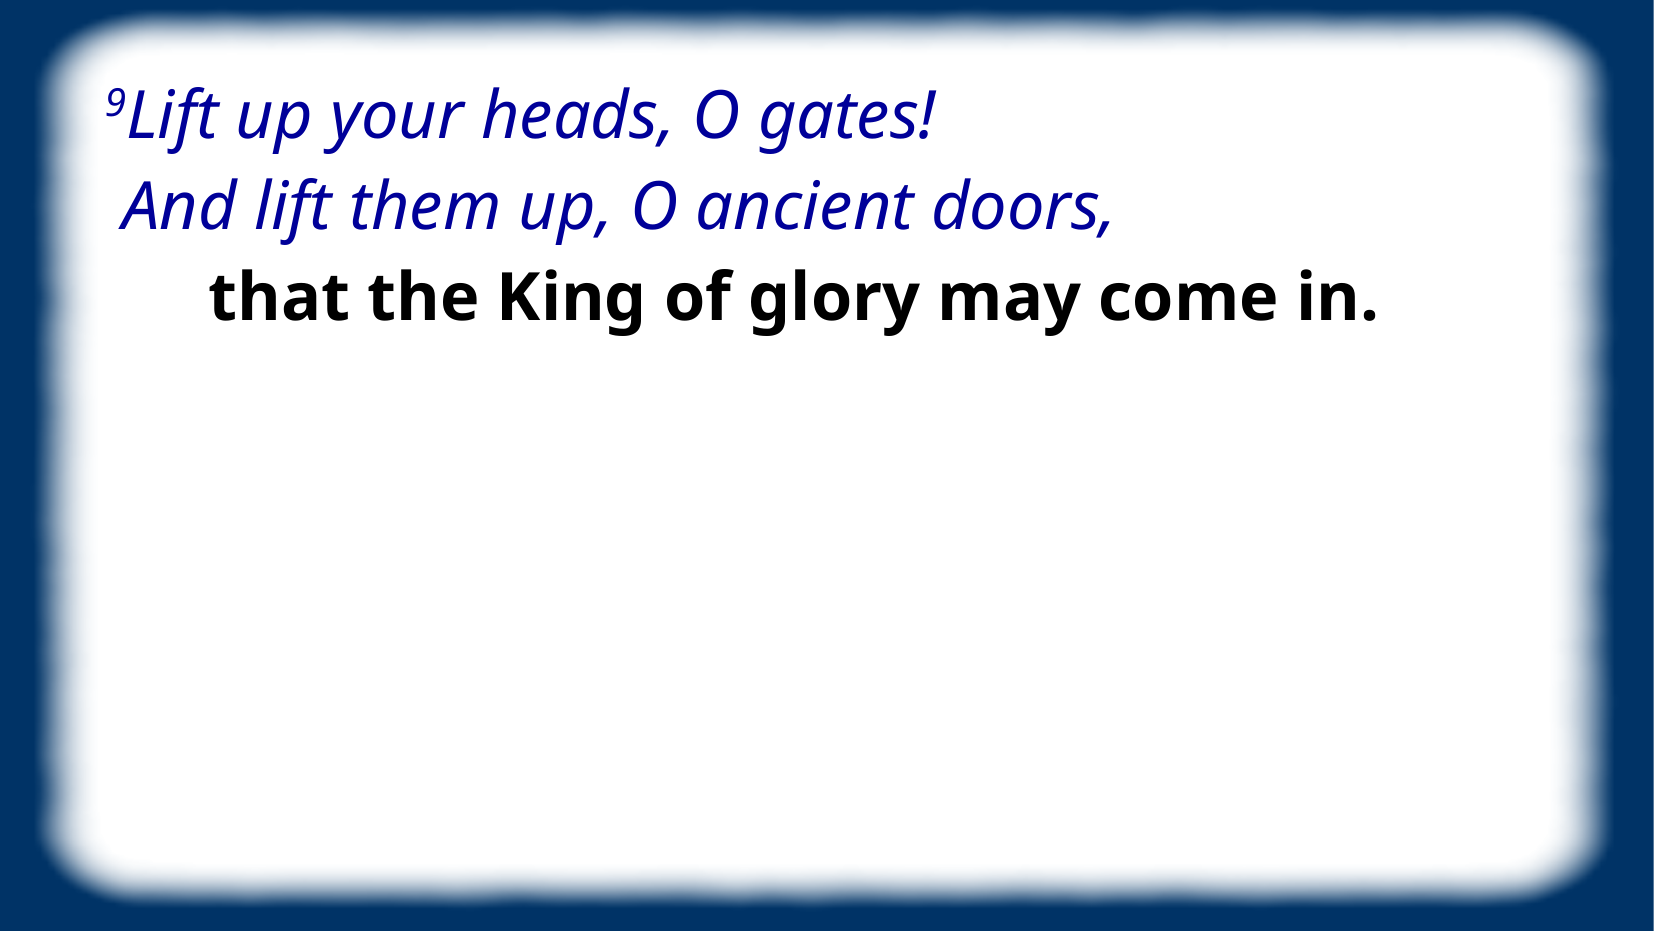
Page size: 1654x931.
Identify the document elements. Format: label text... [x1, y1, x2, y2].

picture [0, 0, 1654, 931]
text_box 9Lift up your heads, O gates! And lift them up, O ancient doors, that the King of glory may come in. [90, 60, 1561, 342]
